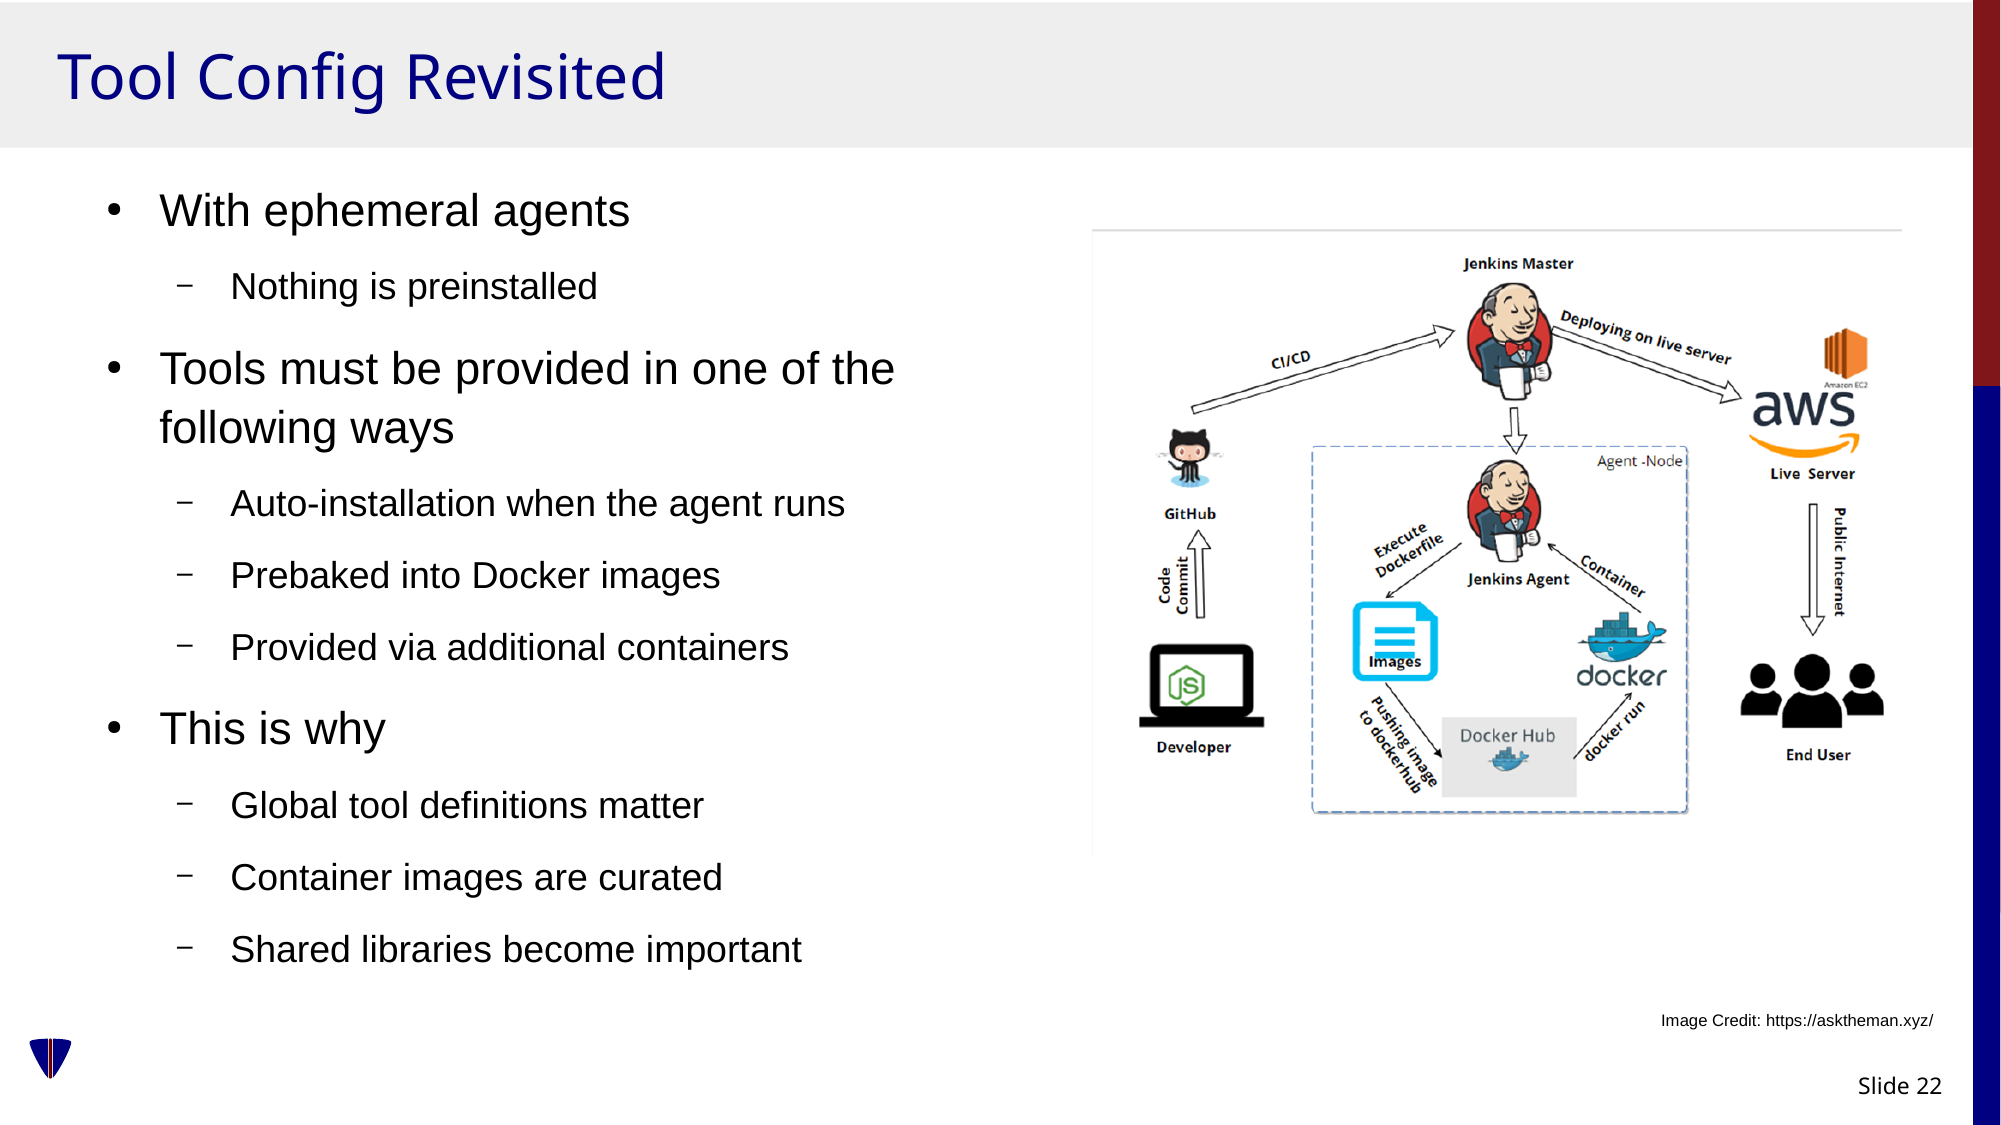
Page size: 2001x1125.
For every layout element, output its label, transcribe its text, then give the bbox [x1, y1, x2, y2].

title Tool Config Revisited [0, 2, 1973, 148]
text_box Image Credit: https://asktheman.xyz/ [1033, 1003, 1949, 1063]
list With ephemeral agents Nothing is preinstalled Tools must be provided in one of the following ways Auto-installation when the agent runs Prebaked into Docker images Provided via additional containers This is why Global tool definitions matter Container images are curated Shared libraries become important [88, 177, 1004, 1034]
picture [1092, 229, 1902, 857]
